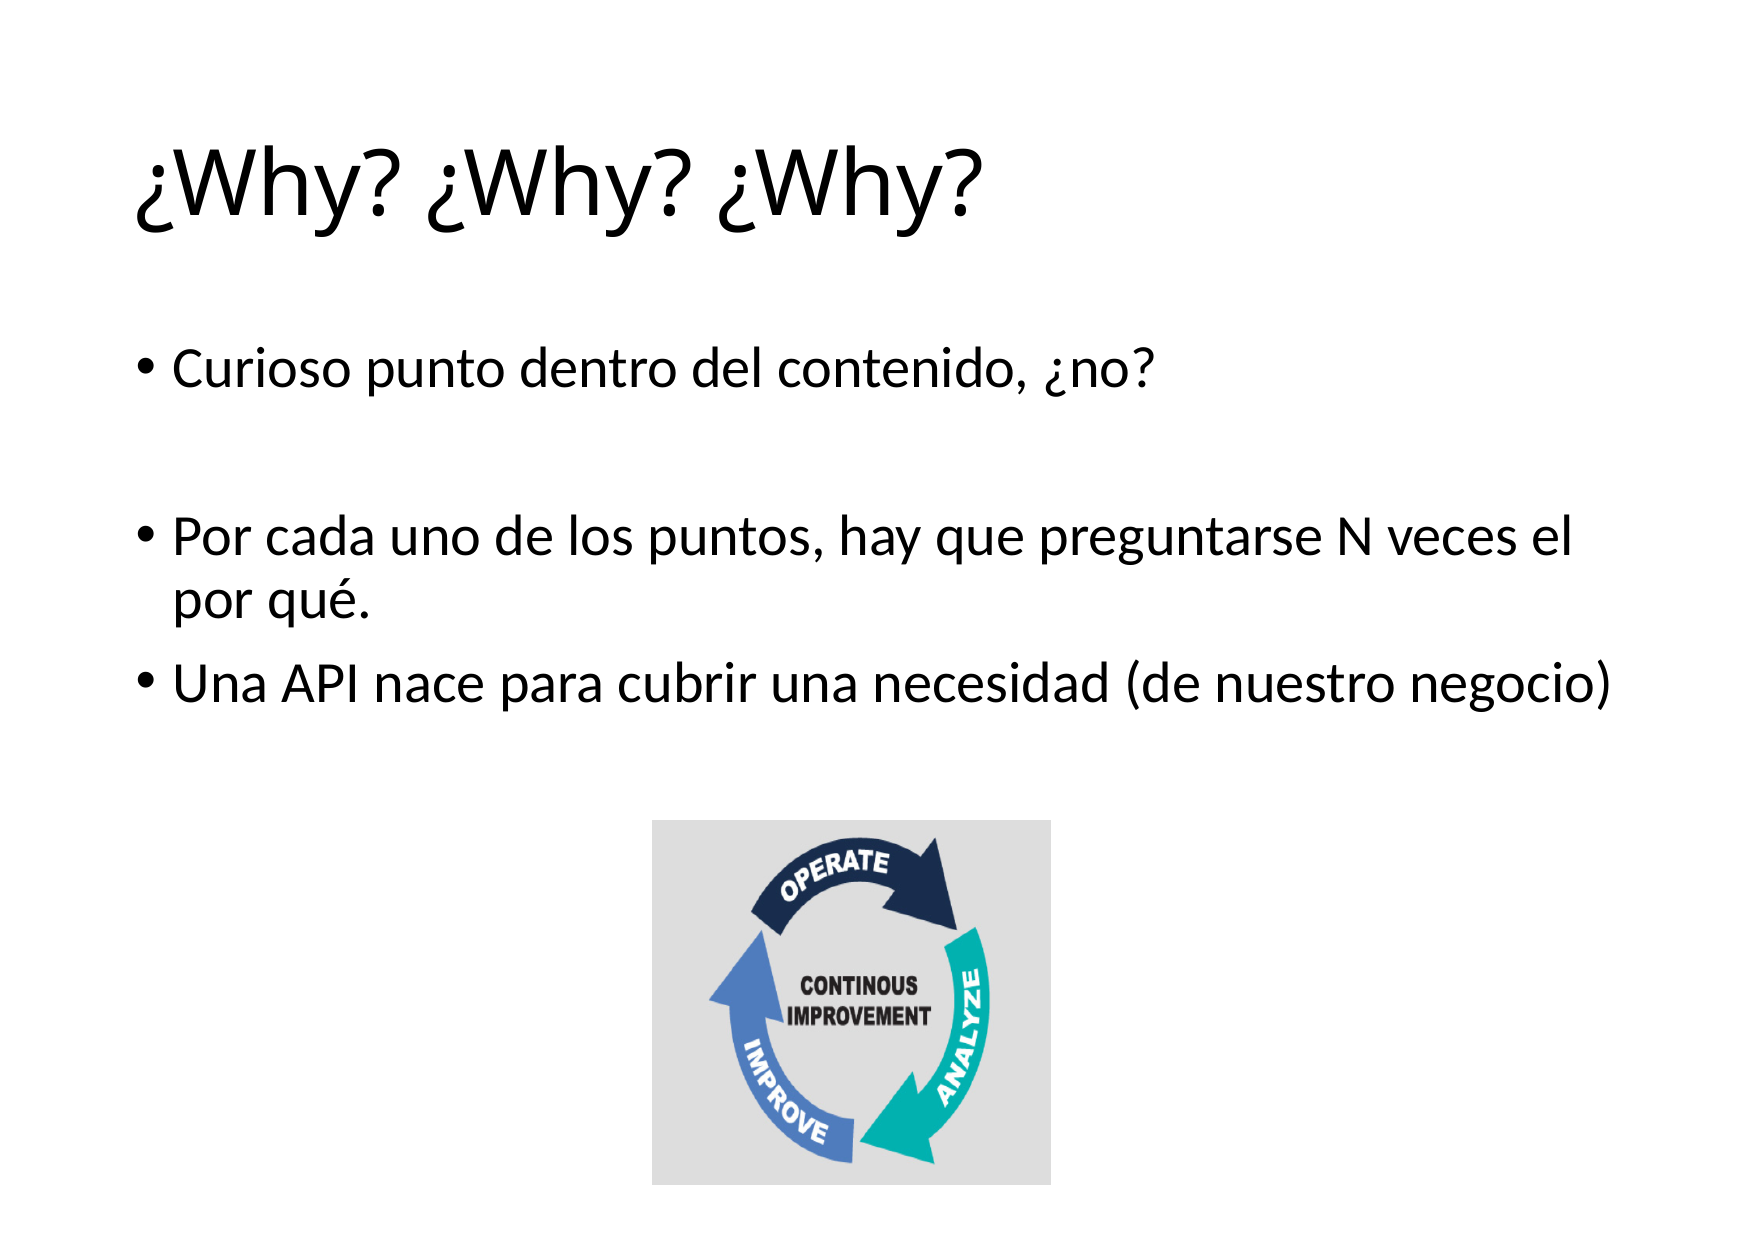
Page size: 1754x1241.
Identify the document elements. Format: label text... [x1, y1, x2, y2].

title ¿Why? ¿Why? ¿Why? [120, 65, 1634, 306]
picture [652, 820, 1051, 1186]
list Curioso punto dentro del contenido, ¿no? Por cada uno de los puntos, hay que preguntarse N veces el por qué. Una API nace para cubrir una necesidad (de nuestro negocio) [120, 330, 1634, 1117]
